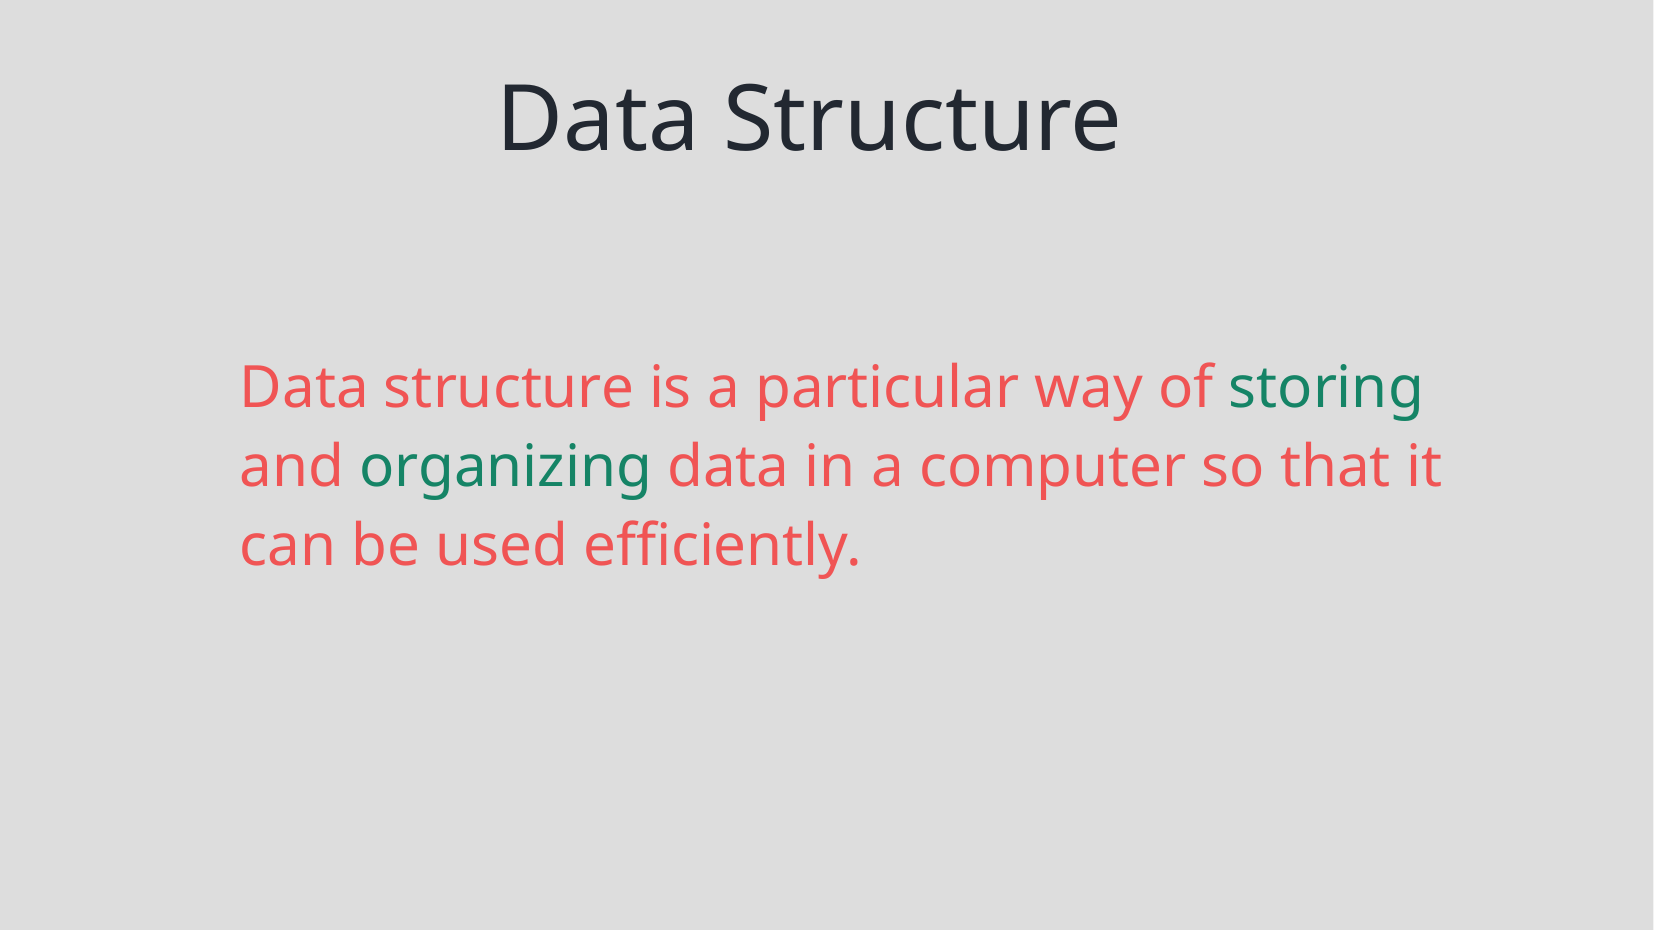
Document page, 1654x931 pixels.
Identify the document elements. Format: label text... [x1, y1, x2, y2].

title Data Structure [82, 37, 1538, 193]
text_box Data structure is a particular way of storing and organizing data in a computer so that it can be used efficiently. [225, 337, 1538, 816]
